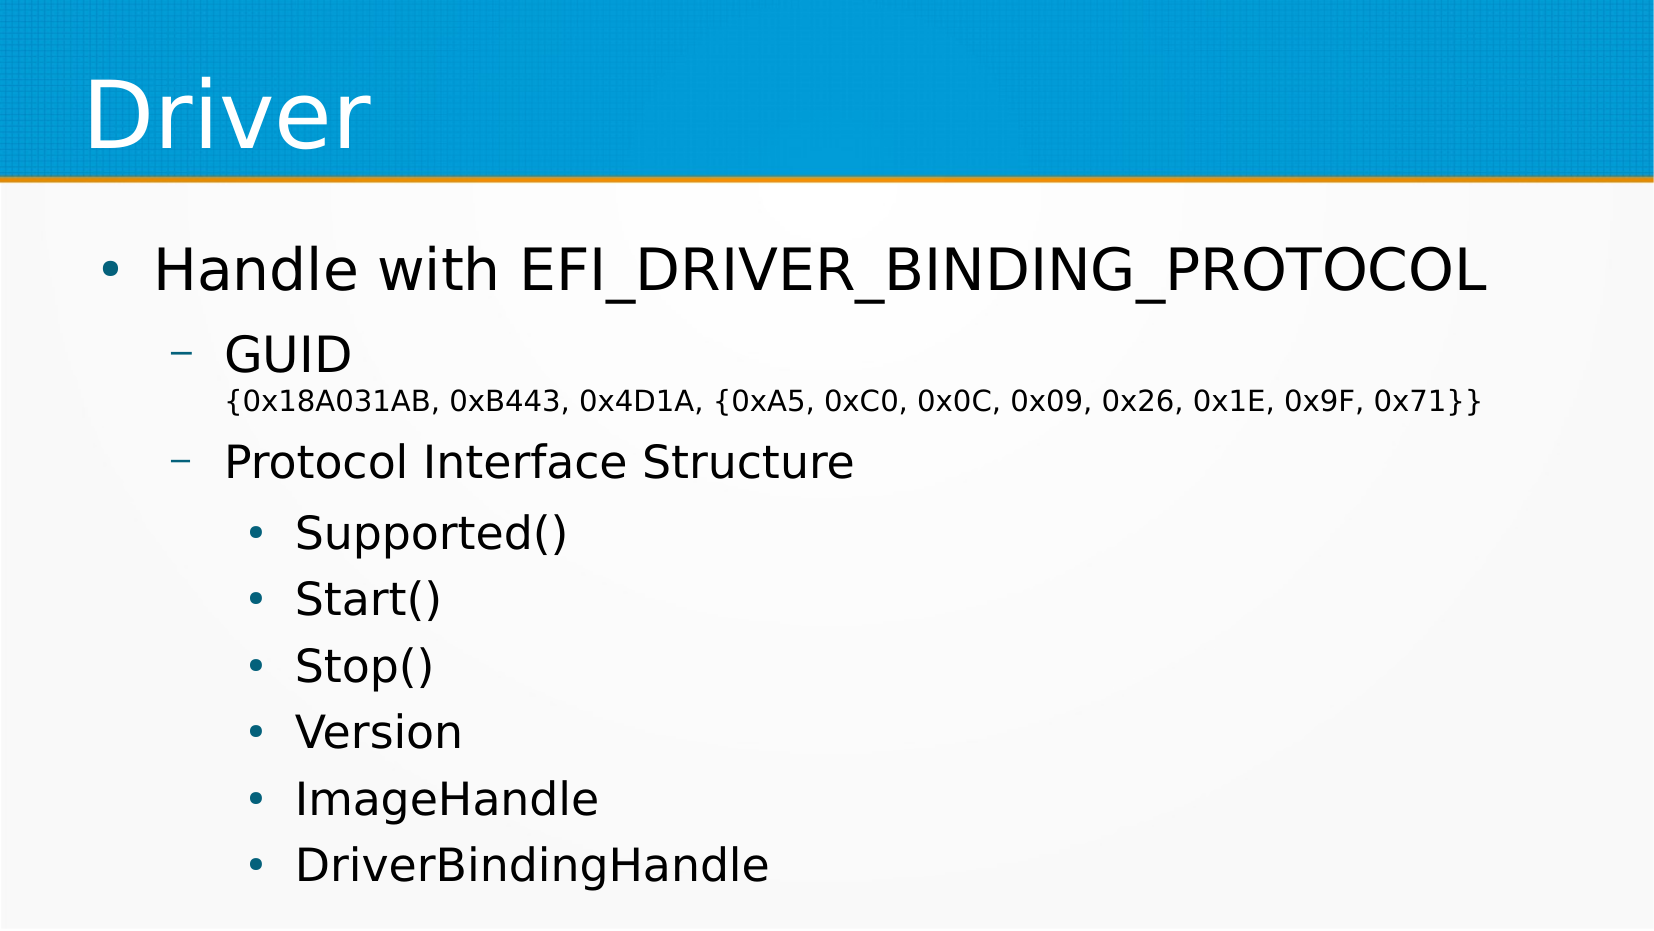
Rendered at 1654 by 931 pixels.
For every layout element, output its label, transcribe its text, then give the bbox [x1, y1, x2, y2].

picture [0, 175, 1654, 931]
title Driver [82, 14, 1571, 171]
list Handle with EFI_DRIVER_BINDING_PROTOCOL GUID {0x18A031AB, 0xB443, 0x4D1A, {0xA5, 0xC0, 0x0C, 0x09, 0x26, 0x1E, 0x9F, 0x71}} Protocol Interface Structure Supported() Start() Stop() Version ImageHandle DriverBindingHandle [82, 236, 1563, 901]
